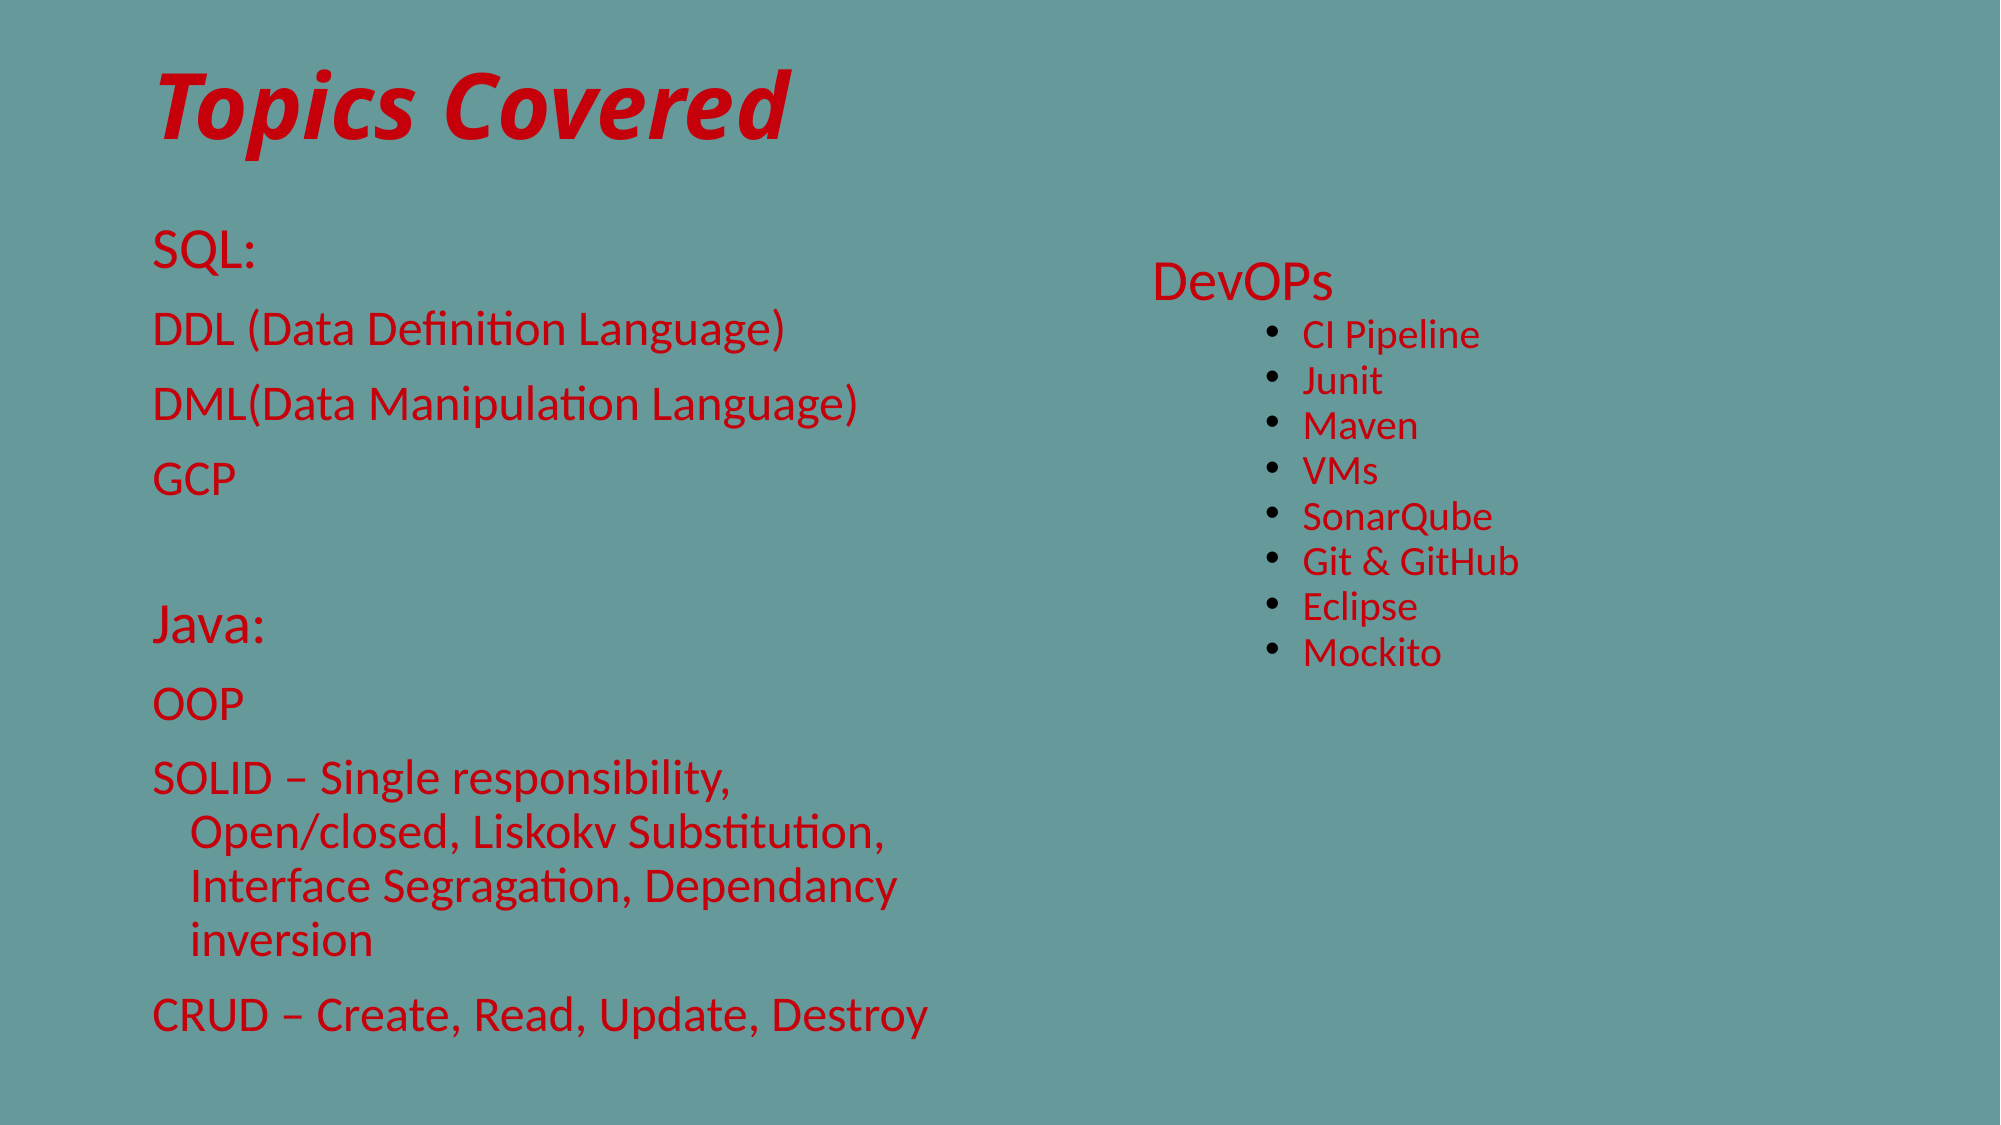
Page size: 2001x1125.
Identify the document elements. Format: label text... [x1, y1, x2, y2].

text_box DevOPs CI Pipeline Junit Maven VMs SonarQube Git & GitHub Eclipse Mockito [1100, 253, 1938, 968]
list SQL: DDL (Data Definition Language) DML(Data Manipulation Language) GCP Java: OOP SOLID – Single responsibility, Open/closed, Liskokv Substitution, Interface Segragation, Dependancy inversion CRUD – Create, Read, Update, Destroy [99, 127, 979, 482]
title Topics Covered [137, 0, 1863, 219]
